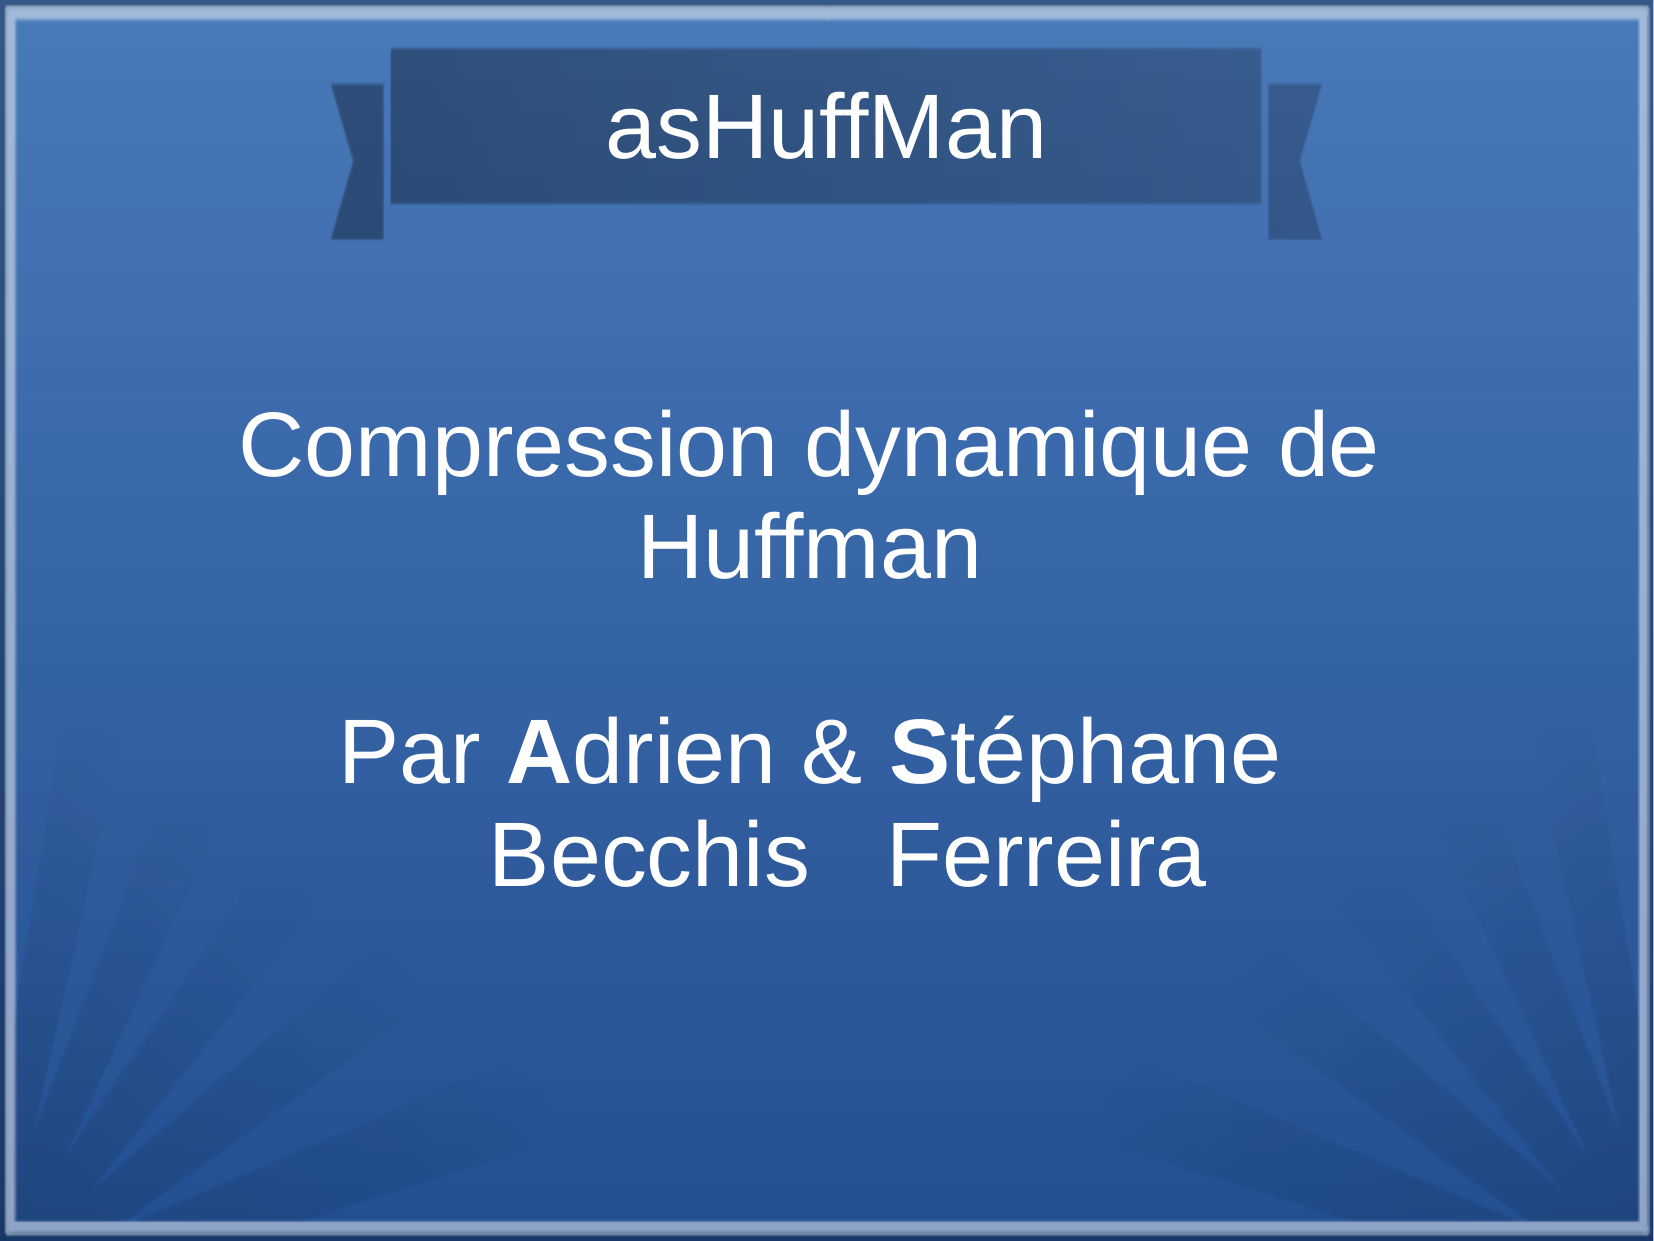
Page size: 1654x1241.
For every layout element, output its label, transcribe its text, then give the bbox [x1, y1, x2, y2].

title asHuffMan [389, 49, 1264, 205]
picture [0, 0, 1654, 1241]
subtitle Compression dynamique de Huffman Par Adrien & Stéphane Becchis Ferreira [82, 290, 1538, 1241]
